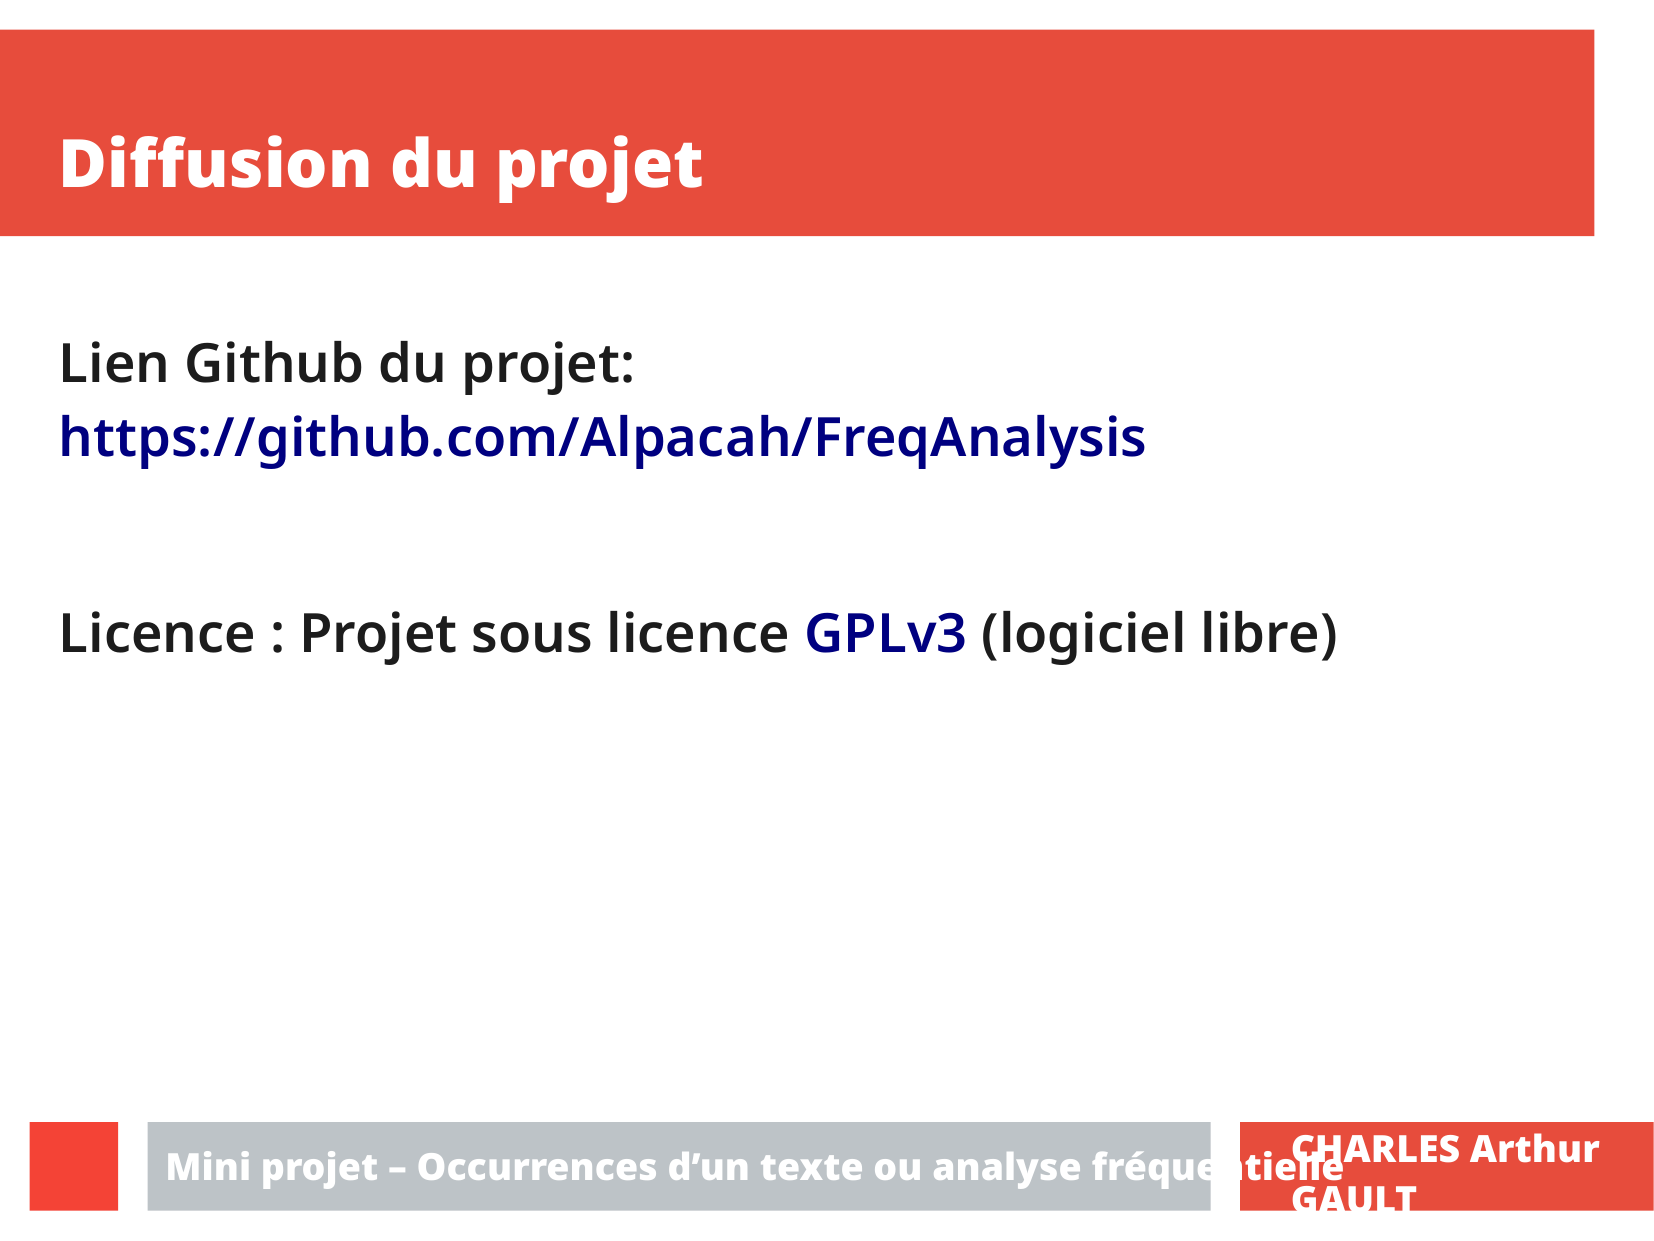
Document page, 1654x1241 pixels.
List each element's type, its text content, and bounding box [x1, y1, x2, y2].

list Lien Github du projet: https://github.com/Alpacah/FreqAnalysis Licence : Projet sous licence GPLv3 (logiciel libre) [59, 324, 1565, 1093]
title Diffusion du projet [59, 59, 1595, 207]
